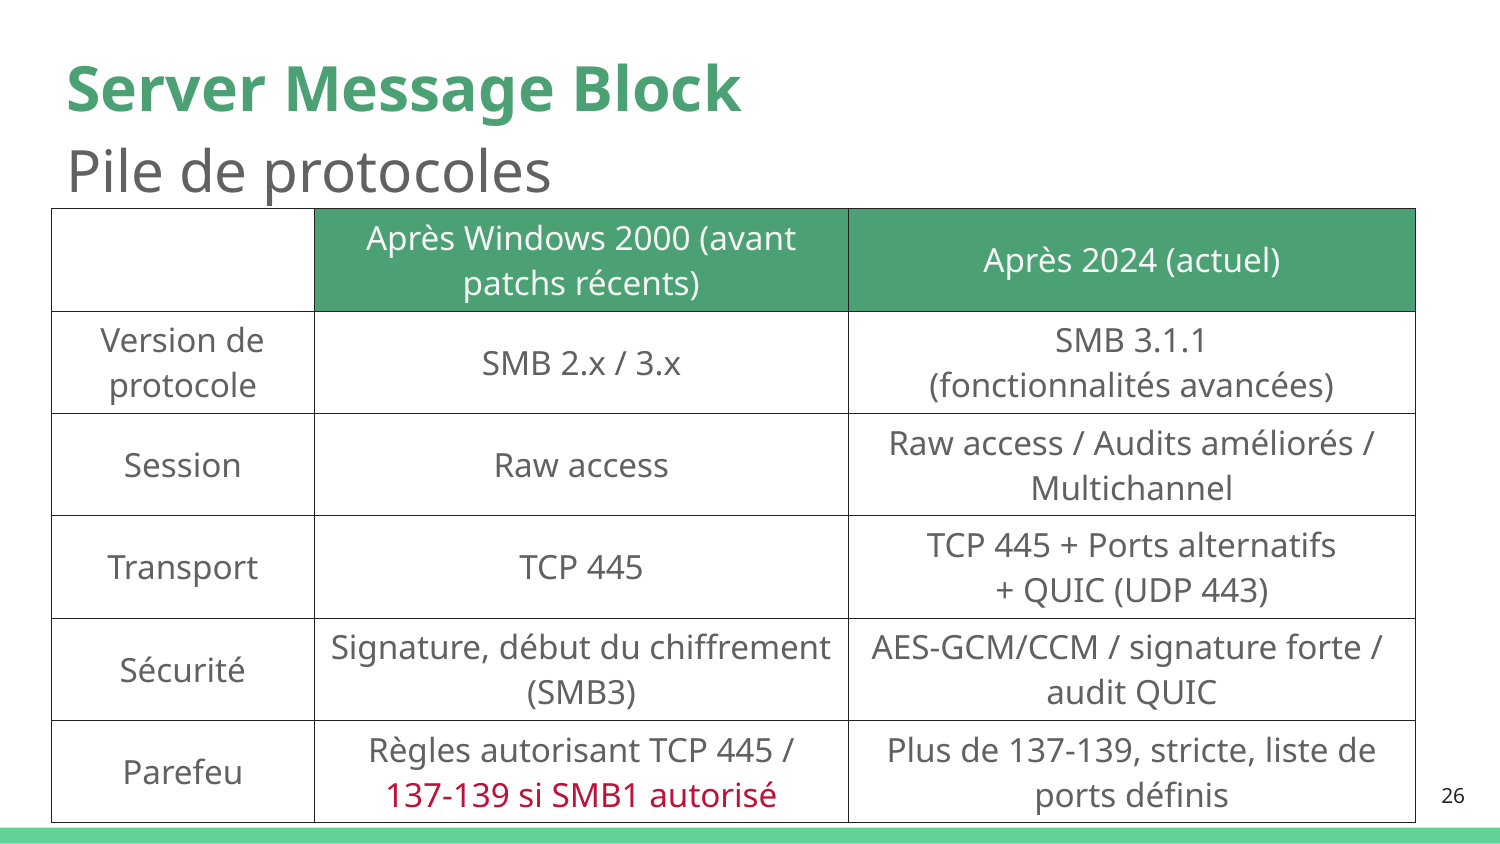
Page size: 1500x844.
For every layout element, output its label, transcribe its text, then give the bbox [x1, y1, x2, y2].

table_cell Transport [52, 516, 314, 618]
table_cell TCP 445 [315, 516, 848, 618]
table_cell Session [52, 414, 314, 515]
title Server Message Block [51, 23, 1449, 108]
table_cell Sécurité [52, 619, 314, 720]
slide_number <numéro> [1389, 764, 1480, 830]
table_cell SMB 2.x / 3.x [315, 312, 848, 413]
table_header Après 2024 (actuel) [849, 209, 1415, 311]
table_cell Règles autorisant TCP 445 / 137-139 si SMB1 autorisé [315, 721, 848, 822]
table_cell Raw access / Audits améliorés / Multichannel [849, 414, 1415, 515]
table_header [52, 209, 314, 311]
table_cell SMB 3.1.1 (fonctionnalités avancées) [849, 312, 1415, 413]
table_cell Raw access [315, 414, 848, 515]
table_header Après Windows 2000 (avant patchs récents) [315, 209, 848, 311]
table_cell Signature, début du chiffrement (SMB3) [315, 619, 848, 720]
table_cell Version de protocole [52, 312, 314, 413]
table_cell Parefeu [52, 721, 314, 822]
table_cell Plus de 137-139, stricte, liste de ports définis [849, 721, 1415, 822]
table_cell TCP 445 + Ports alternatifs + QUIC (UDP 443) [849, 516, 1415, 618]
list Pile de protocoles [51, 108, 1477, 231]
table_cell AES-GCM/CCM / signature forte / audit QUIC [849, 619, 1415, 720]
